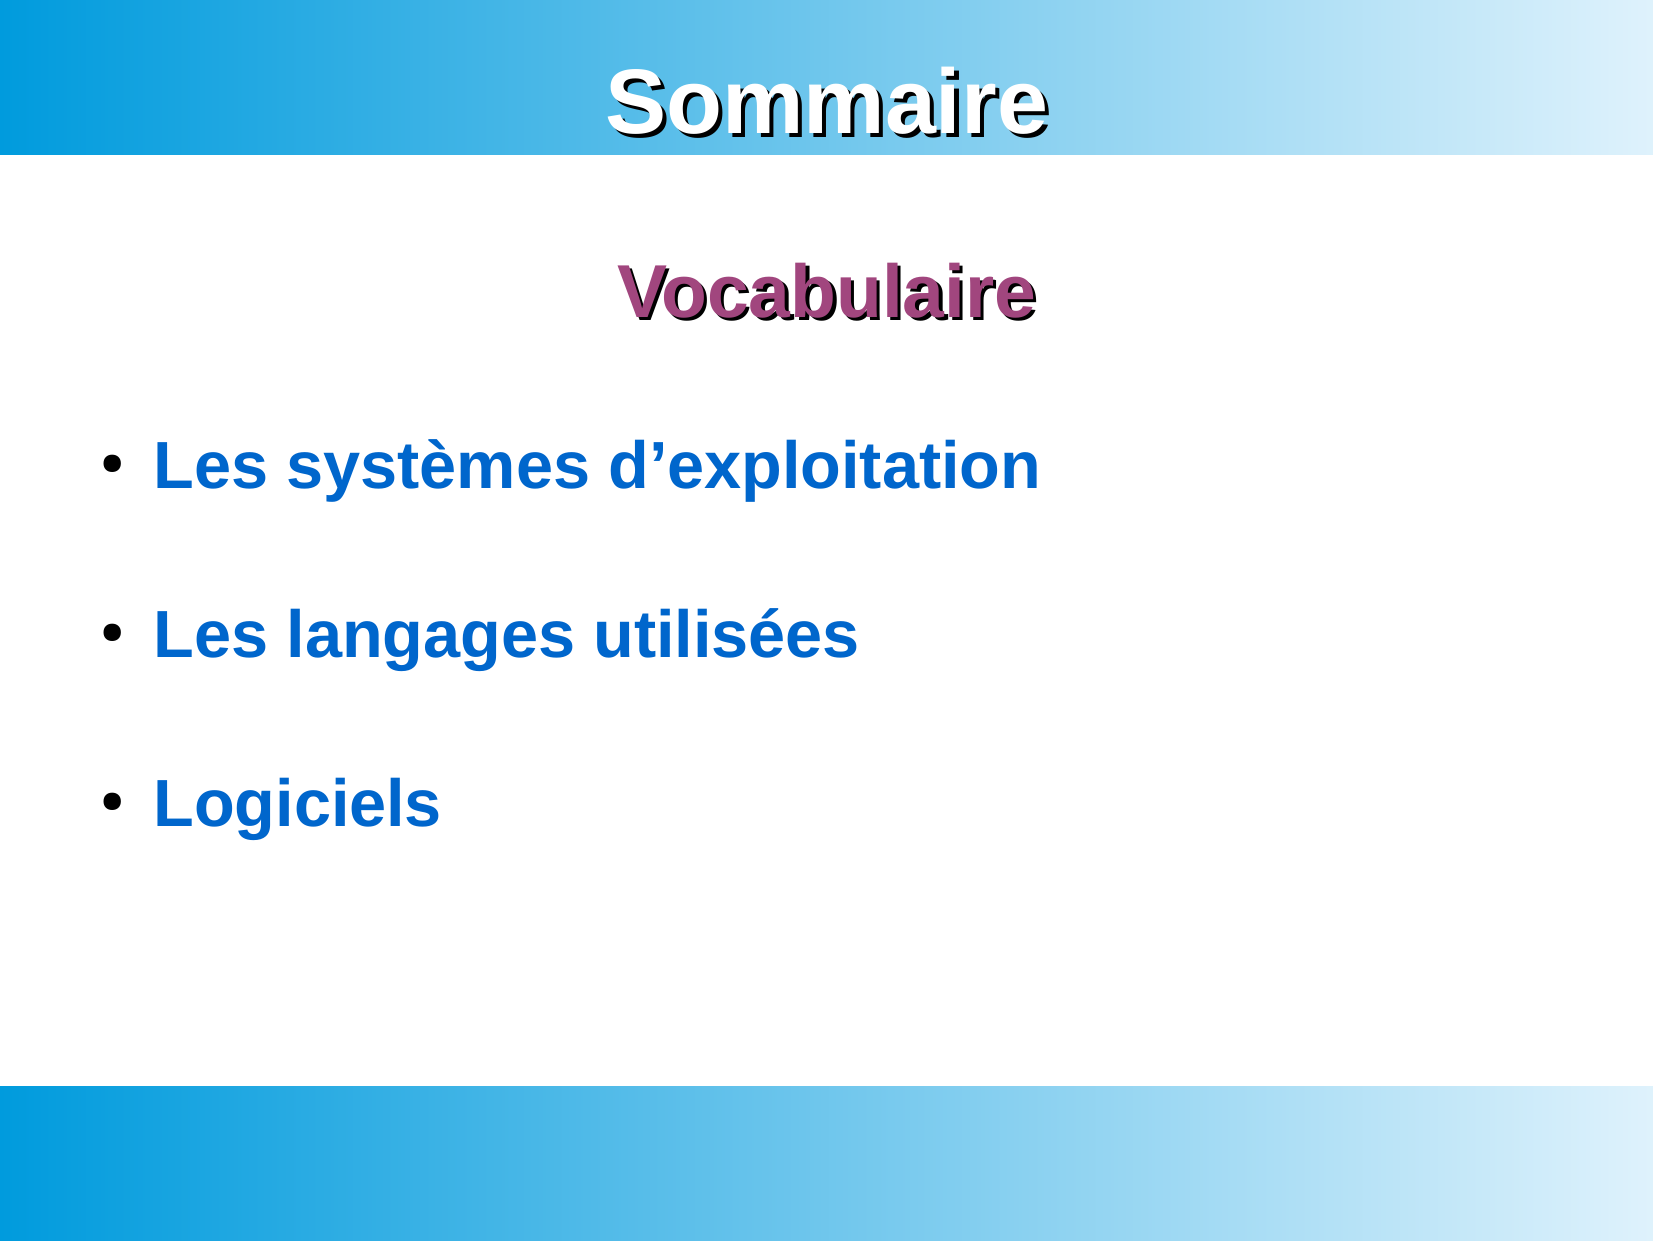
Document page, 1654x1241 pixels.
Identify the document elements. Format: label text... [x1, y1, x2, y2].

list Vocabulaire Les systèmes d’exploitation Les langages utilisées Logiciels [82, 249, 1571, 969]
title Sommaire [82, 49, 1571, 155]
